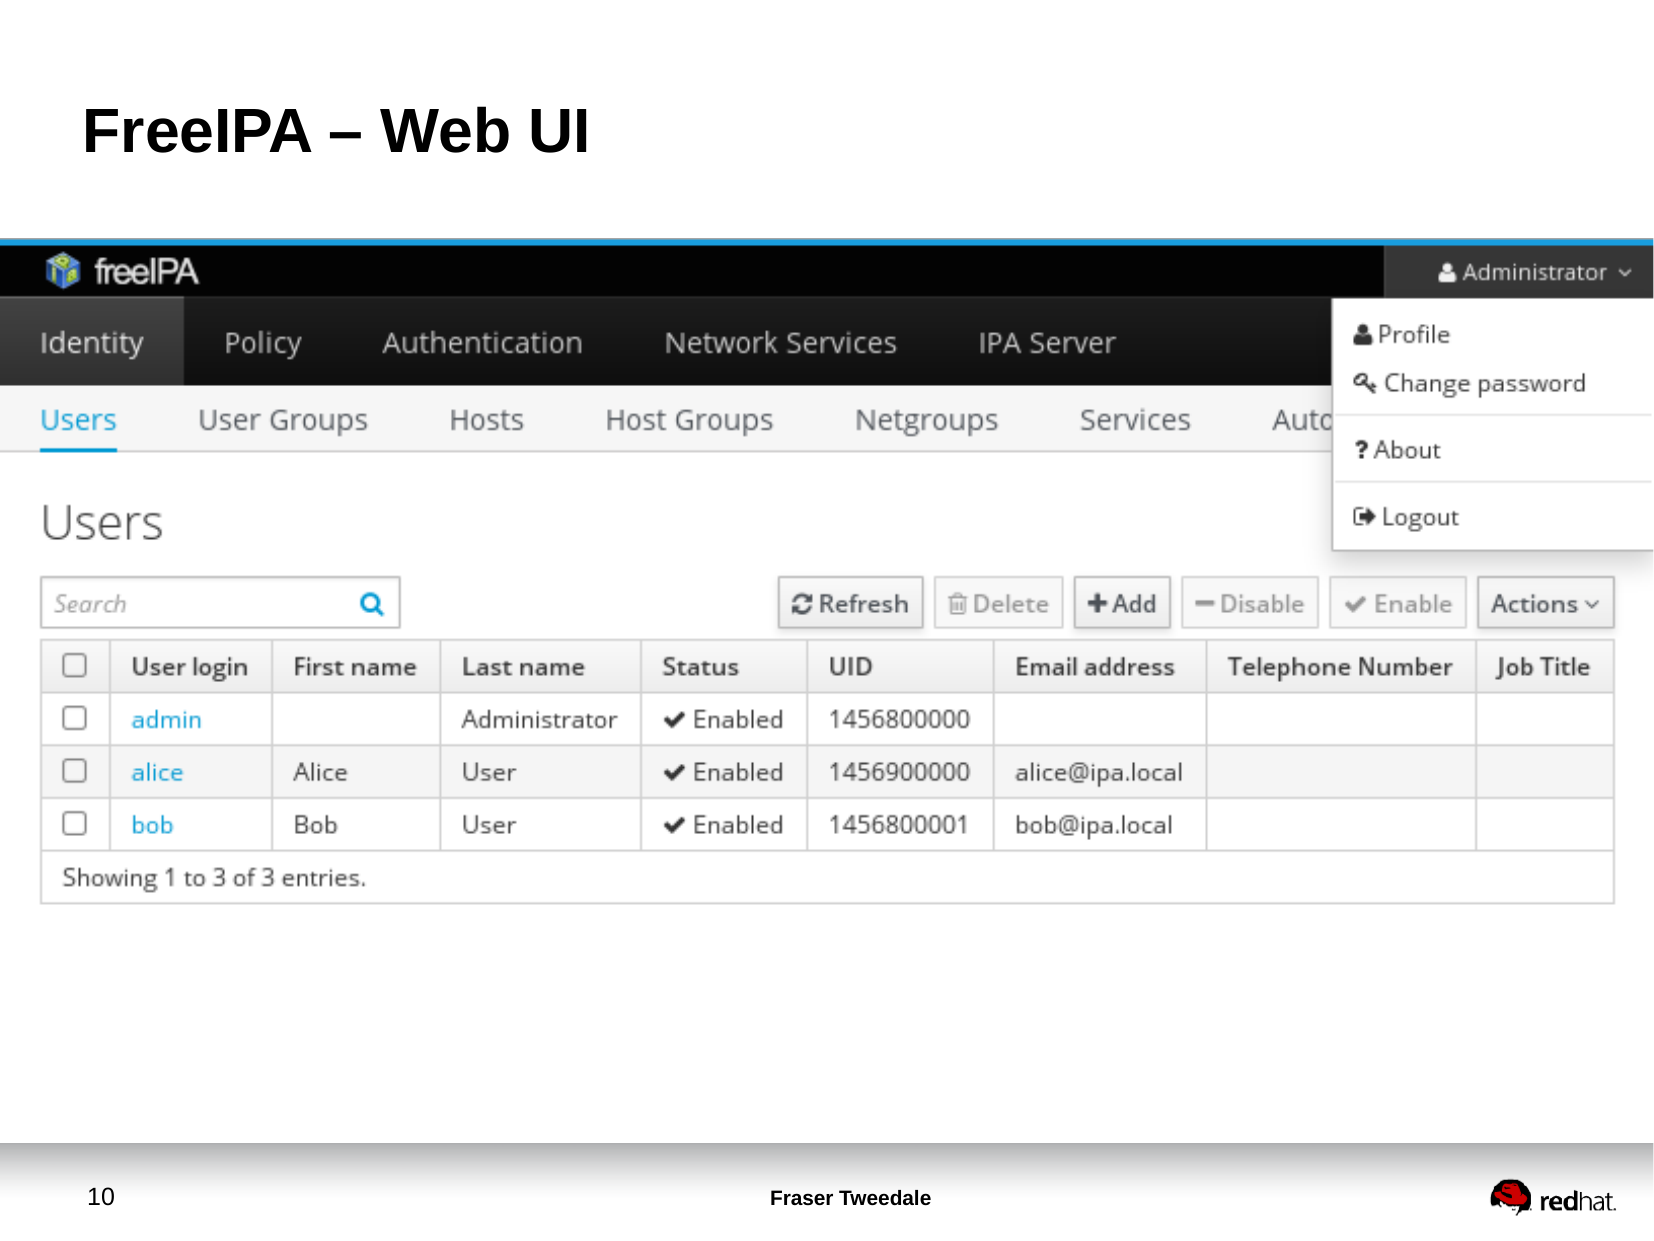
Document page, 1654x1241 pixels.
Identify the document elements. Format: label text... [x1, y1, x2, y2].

picture [0, 1143, 1654, 1241]
title FreeIPA – Web UI [82, 37, 1571, 226]
picture [0, 238, 1654, 916]
